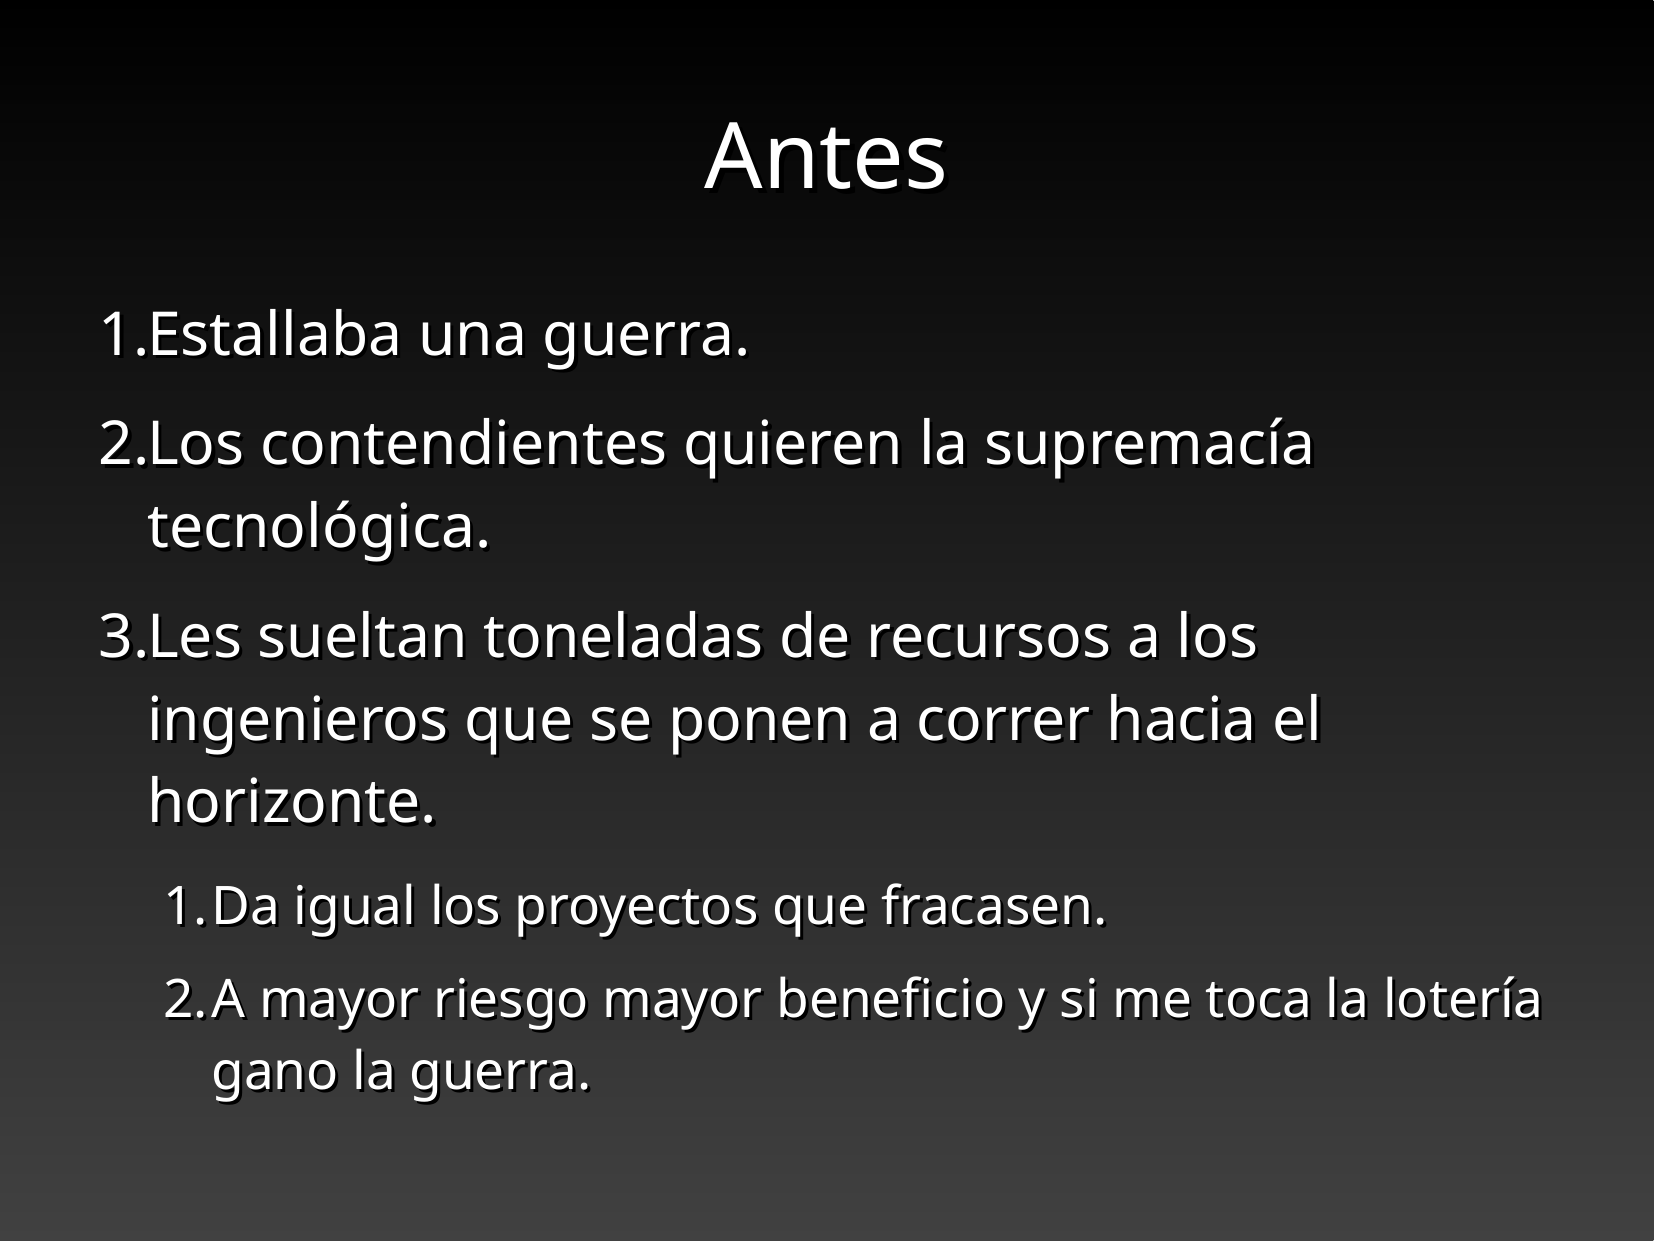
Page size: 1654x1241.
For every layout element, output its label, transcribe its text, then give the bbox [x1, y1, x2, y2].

title Antes [82, 49, 1571, 257]
list Estallaba una guerra. Los contendientes quieren la supremacía tecnológica. Les sueltan toneladas de recursos a los ingenieros que se ponen a correr hacia el horizonte. Da igual los proyectos que fracasen. A mayor riesgo mayor beneficio y si me toca la lotería gano la guerra. [82, 290, 1571, 1109]
